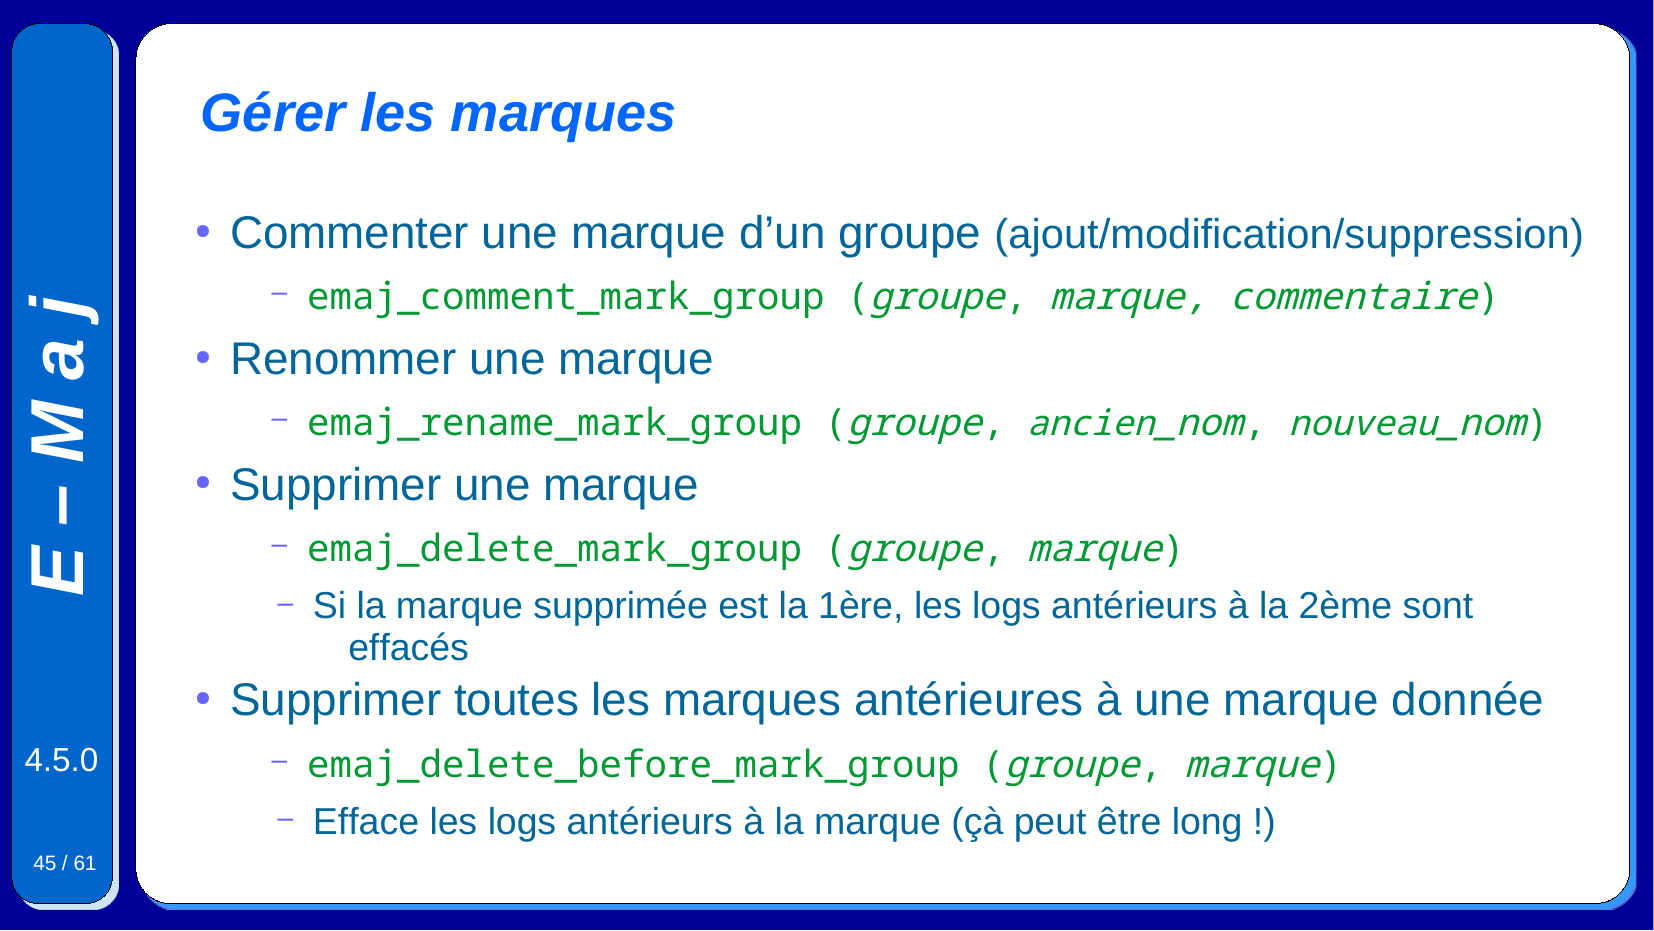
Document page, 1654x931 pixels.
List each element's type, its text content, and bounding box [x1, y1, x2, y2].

list Commenter une marque d’un groupe (ajout/modification/suppression) emaj_comment_mark_group (groupe, marque, commentaire) Renommer une marque emaj_rename_mark_group (groupe, ancien_nom, nouveau_nom) Supprimer une marque emaj_delete_mark_group (groupe, marque) Si la marque supprimée est la 1ère, les logs antérieurs à la 2ème sont effacés Supprimer toutes les marques antérieures à une marque donnée emaj_delete_before_mark_group (groupe, marque) Efface les logs antérieurs à la marque (çà peut être long !) [177, 206, 1587, 827]
title Gérer les marques [200, 34, 1575, 191]
